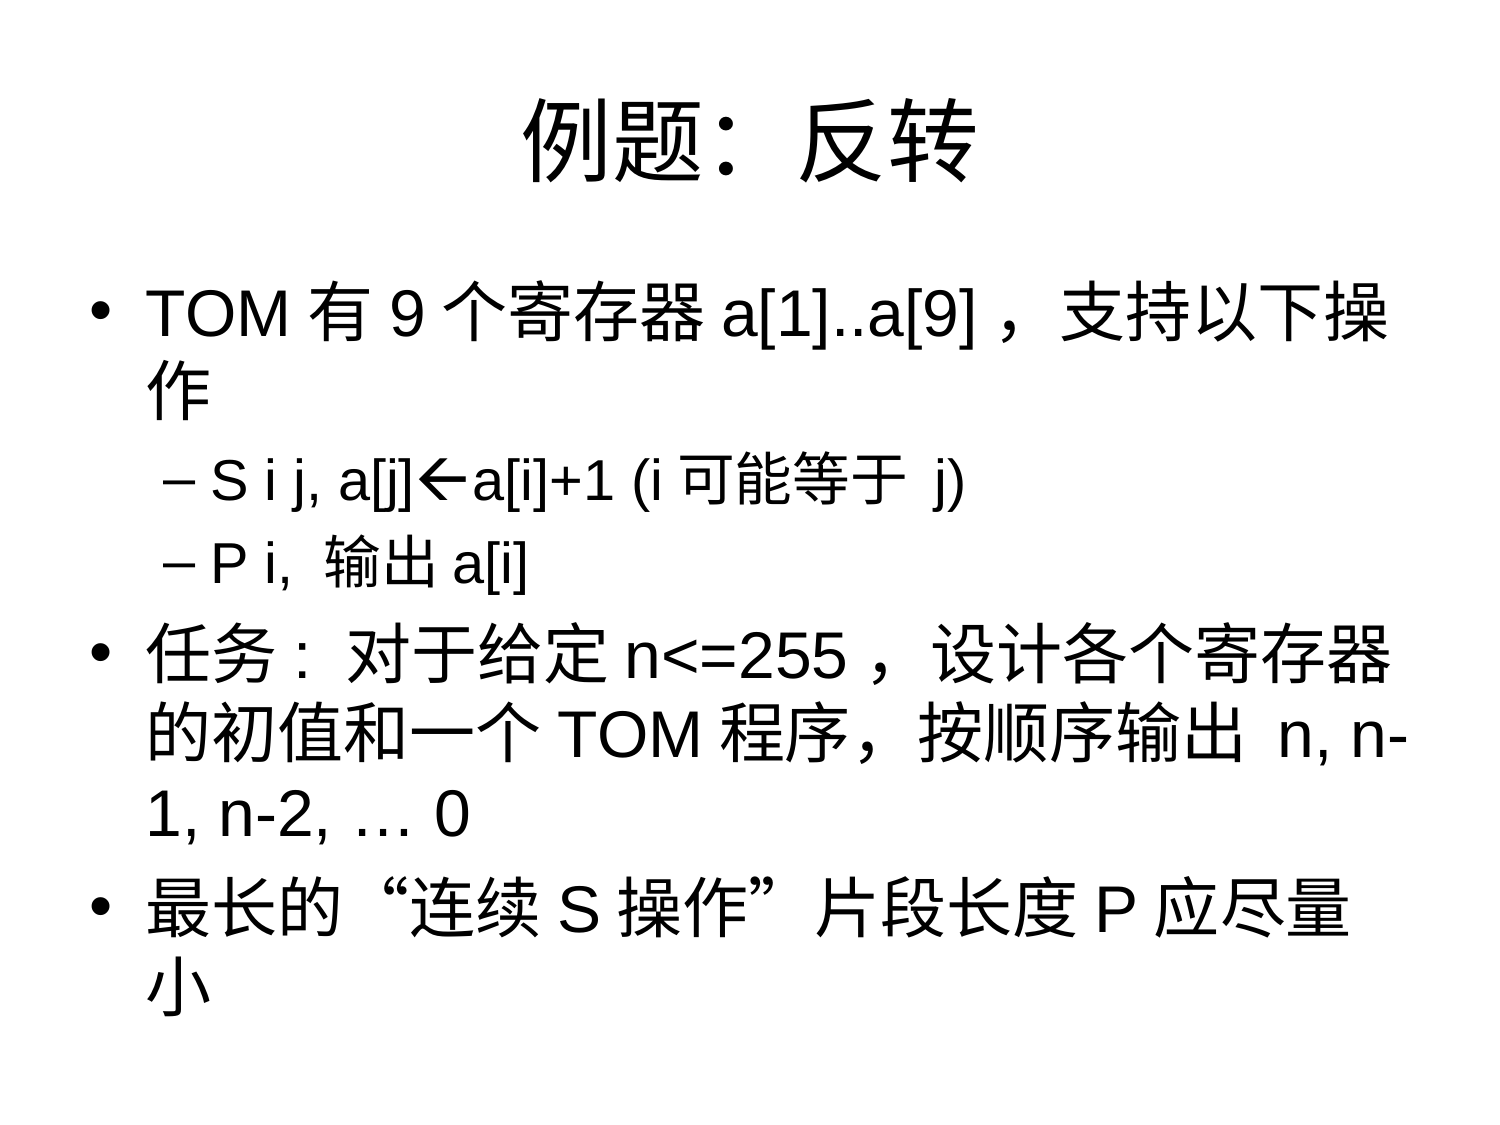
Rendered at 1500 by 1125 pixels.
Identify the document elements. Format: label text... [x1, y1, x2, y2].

list TOM有9个寄存器a[1]..a[9]，支持以下操作 S i j, a[j]a[i]+1 (i可能等于 j) P i, 输出a[i] 任务: 对于给定n<=255，设计各个寄存器的初值和一个TOM程序，按顺序输出 n, n-1, n-2, … 0 最长的“连续S操作”片段长度P应尽量小 [75, 262, 1426, 1006]
title 例题：反转 [75, 45, 1426, 233]
